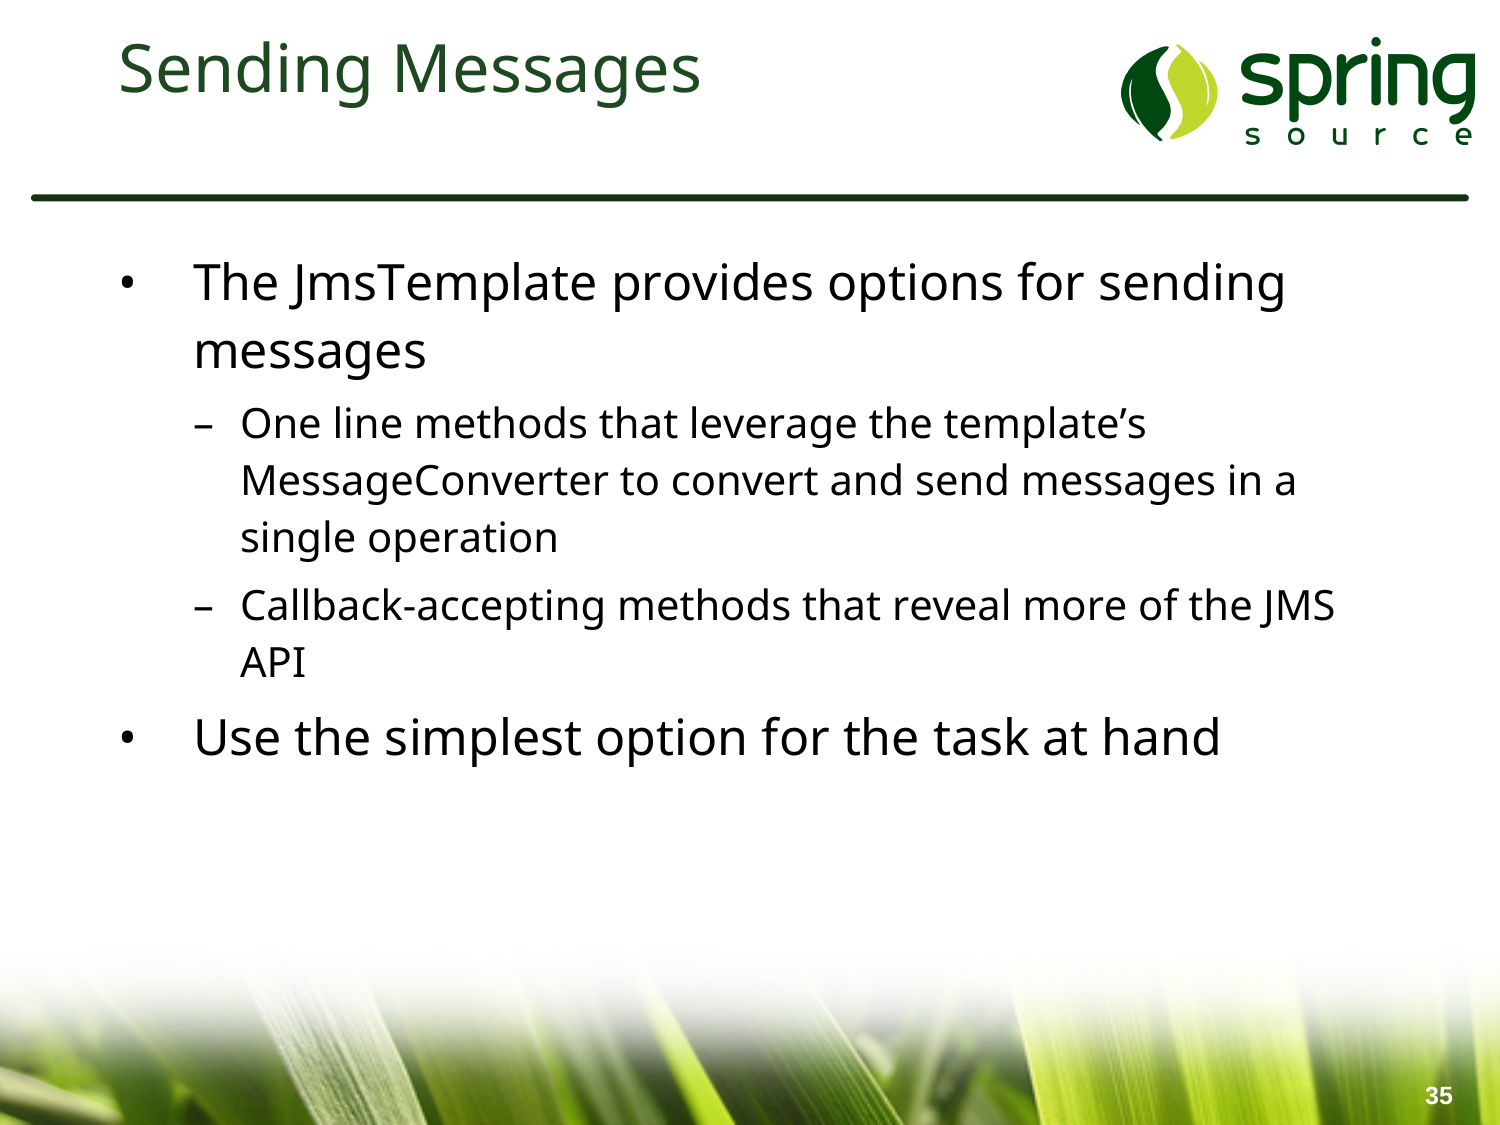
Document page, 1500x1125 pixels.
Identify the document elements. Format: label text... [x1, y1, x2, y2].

picture [0, 944, 1500, 1125]
list The JmsTemplate provides options for sending messages One line methods that leverage the template’s MessageConverter to convert and send messages in a single operation Callback-accepting methods that reveal more of the JMS API Use the simplest option for the task at hand [103, 239, 1394, 903]
title Sending Messages [104, 13, 1137, 177]
picture [1137, 37, 1475, 145]
